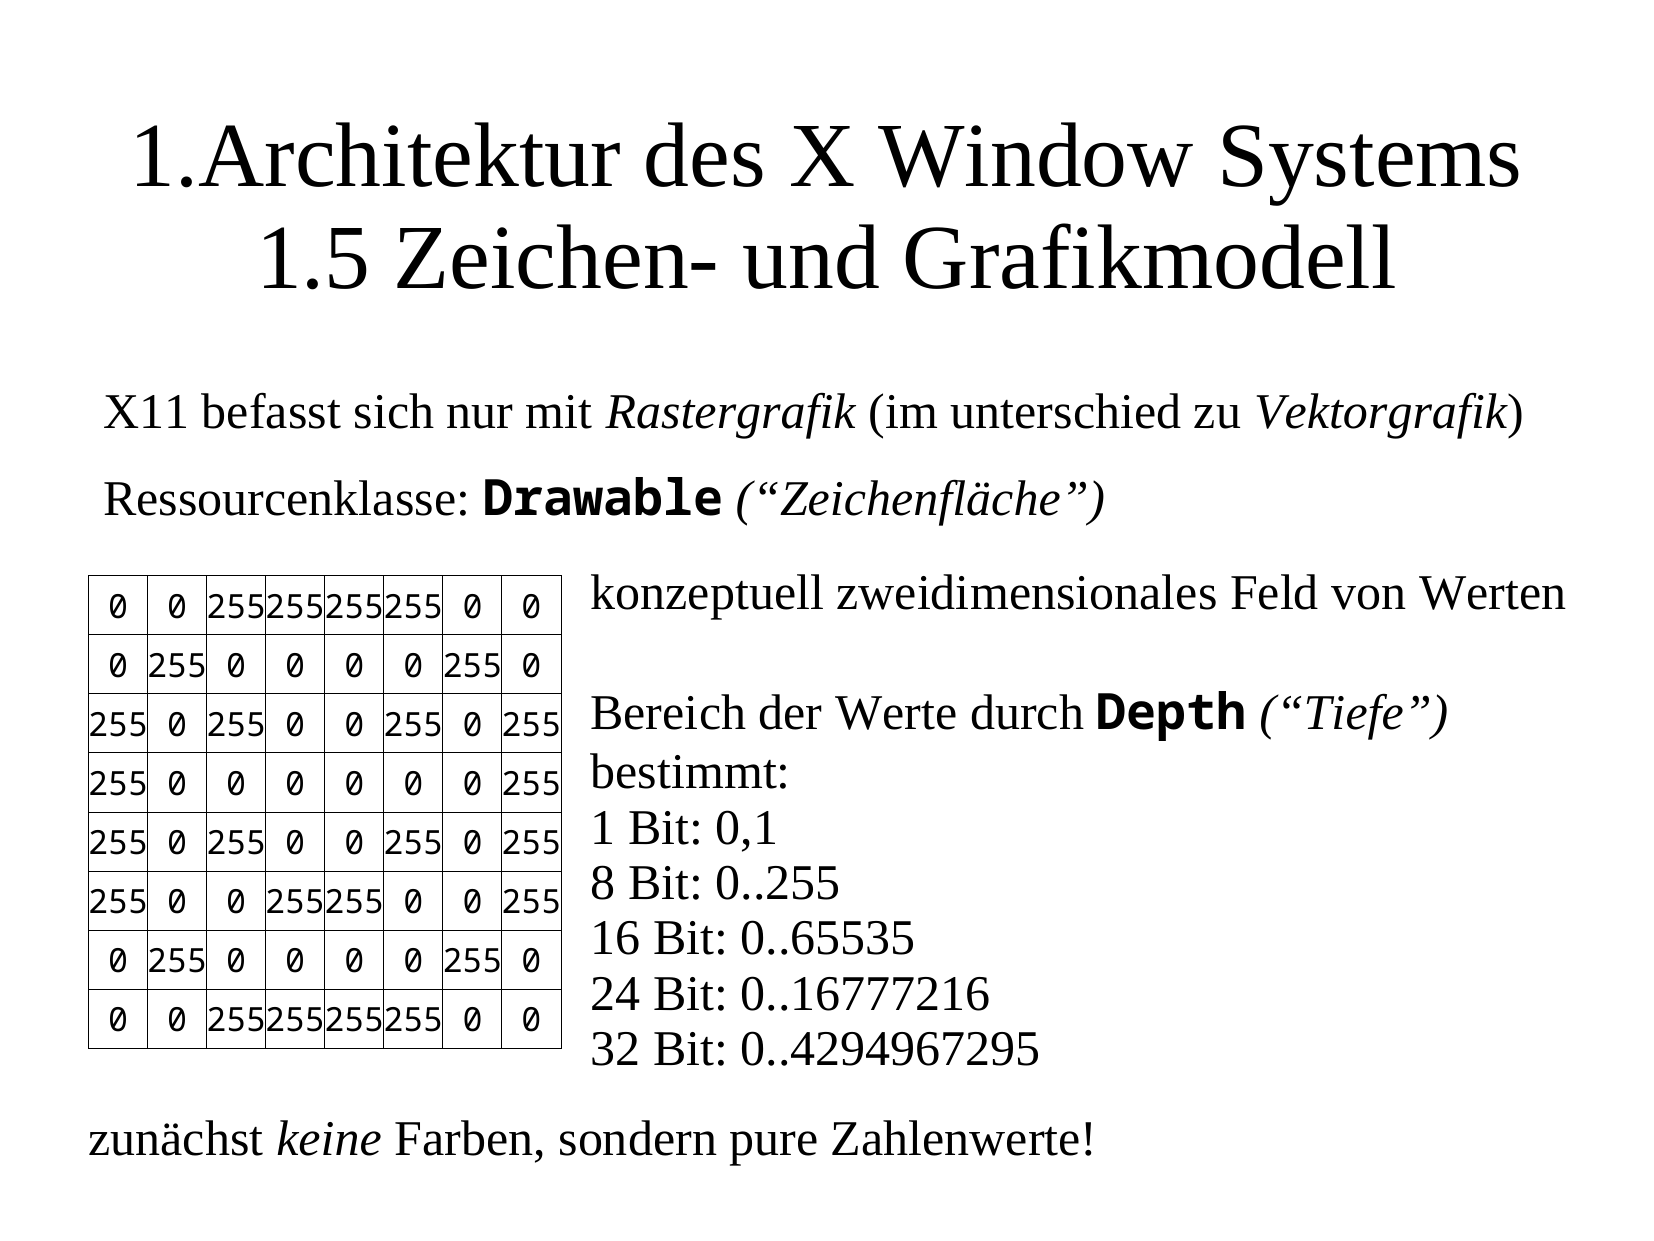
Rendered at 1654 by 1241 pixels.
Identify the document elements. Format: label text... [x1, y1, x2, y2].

text_box 255 [206, 989, 265, 1049]
text_box 0 [148, 812, 206, 871]
text_box 255 [206, 693, 266, 753]
text_box 255 [206, 812, 266, 872]
text_box 255 [147, 634, 207, 694]
text_box 0 [443, 575, 501, 634]
text_box 0 [324, 635, 384, 693]
text_box 255 [88, 871, 148, 931]
text_box 0 [88, 634, 147, 693]
text_box 255 [383, 693, 443, 753]
text_box 255 [383, 812, 443, 872]
text_box 0 [88, 575, 147, 634]
text_box 0 [148, 752, 206, 812]
text_box Ressourcenklasse: Drawable (“Zeichenfläche”) [103, 461, 1105, 524]
text_box 0 [324, 812, 383, 871]
text_box 0 [207, 930, 265, 989]
text_box 255 [501, 812, 562, 871]
text_box 0 [148, 694, 206, 752]
text_box 255 [88, 752, 148, 812]
text_box 0 [147, 575, 206, 634]
text_box 0 [324, 752, 383, 812]
text_box 255 [88, 693, 148, 752]
text_box 0 [384, 635, 442, 693]
text_box 0 [324, 931, 383, 989]
text_box 255 [147, 930, 207, 990]
text_box 255 [442, 634, 502, 694]
text_box 255 [325, 871, 384, 931]
text_box 0 [206, 753, 265, 812]
text_box 255 [206, 575, 265, 635]
text_box 255 [265, 989, 324, 1049]
text_box 0 [88, 931, 147, 989]
text_box 255 [324, 989, 383, 1049]
text_box 0 [265, 752, 324, 812]
text_box 0 [501, 989, 562, 1049]
text_box 0 [442, 752, 501, 812]
text_box 0 [383, 753, 442, 812]
text_box 0 [266, 693, 324, 752]
text_box 0 [501, 575, 562, 634]
text_box 255 [324, 575, 383, 635]
text_box 0 [88, 989, 147, 1049]
text_box 0 [324, 693, 383, 752]
text_box 0 [148, 871, 206, 930]
text_box 0 [383, 930, 442, 989]
text_box 255 [383, 575, 443, 635]
text_box 255 [383, 989, 443, 1049]
text_box 0 [443, 990, 501, 1049]
text_box X11 befasst sich nur mit Rastergrafik (im unterschied zu Vektorgrafik) [103, 383, 1523, 440]
text_box 255 [501, 752, 562, 812]
text_box 0 [265, 635, 324, 693]
text_box 0 [266, 812, 324, 871]
text_box 0 [147, 990, 206, 1049]
text_box 0 [502, 634, 562, 693]
text_box 0 [265, 931, 324, 989]
text_box 0 [502, 931, 562, 989]
text_box 255 [442, 930, 502, 990]
text_box 255 [88, 812, 148, 871]
text_box 255 [501, 871, 562, 931]
text_box 255 [501, 693, 562, 752]
text_box 255 [265, 871, 325, 931]
text_box 0 [207, 635, 265, 693]
title 1.Architektur des X Window Systems 1.5 Zeichen- und Grafikmodell [121, 102, 1534, 311]
text_box konzeptuell zweidimensionales Feld von Werten Bereich der Werte durch Depth (“Tiefe”) bestimmt: 1 Bit: 0,1 8 Bit: 0..255 16 Bit: 0..65535 24 Bit: 0..16777216 32 Bit: 0..4294967295 [590, 565, 1641, 1070]
text_box 0 [206, 872, 265, 930]
text_box 0 [384, 872, 442, 930]
text_box 0 [443, 812, 501, 871]
text_box zunächst keine Farben, sondern pure Zahlenwerte! [88, 1111, 1099, 1167]
text_box 255 [265, 575, 324, 635]
text_box 0 [442, 871, 501, 930]
text_box 0 [443, 694, 501, 752]
